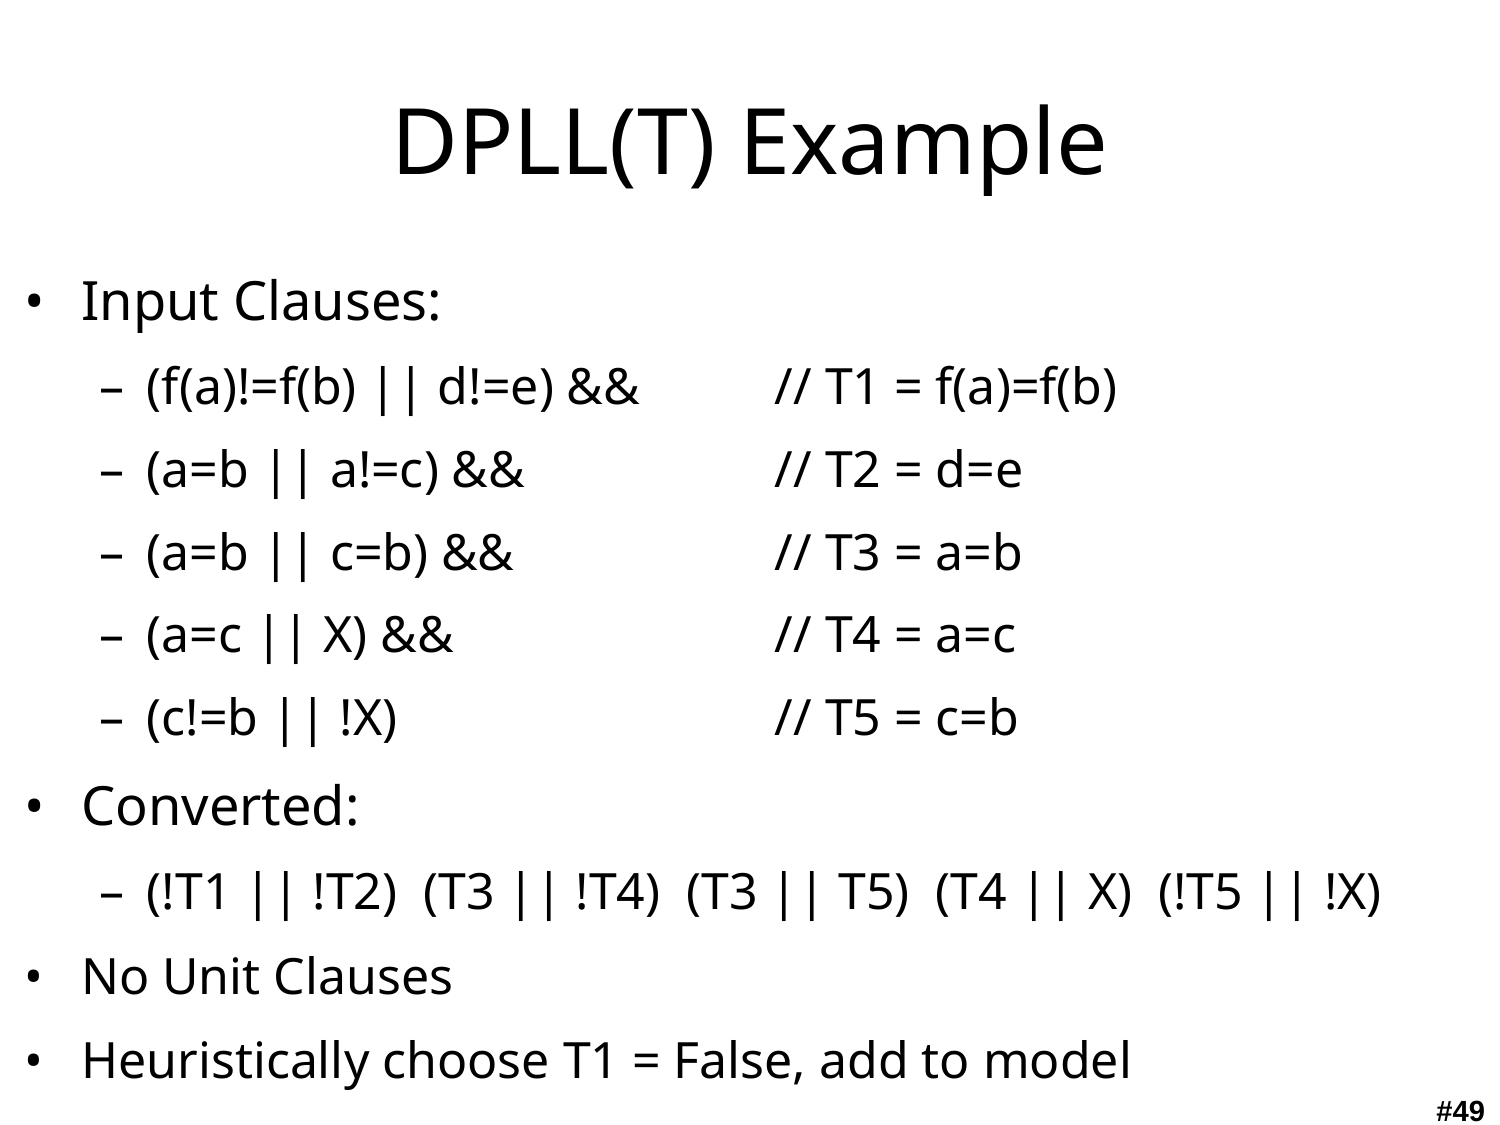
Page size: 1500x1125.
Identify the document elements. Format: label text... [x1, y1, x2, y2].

list Input Clauses: (f(a)!=f(b) || d!=e) && // T1 = f(a)=f(b) (a=b || a!=c) && // T2 = d=e (a=b || c=b) && // T3 = a=b (a=c || X) && // T4 = a=c (c!=b || !X) // T5 = c=b Converted: (!T1 || !T2) (T3 || !T4) (T3 || T5) (T4 || X) (!T5 || !X) No Unit Clauses Heuristically choose T1 = False, add to model [24, 262, 1476, 1101]
title DPLL(T) Example [24, 45, 1476, 233]
